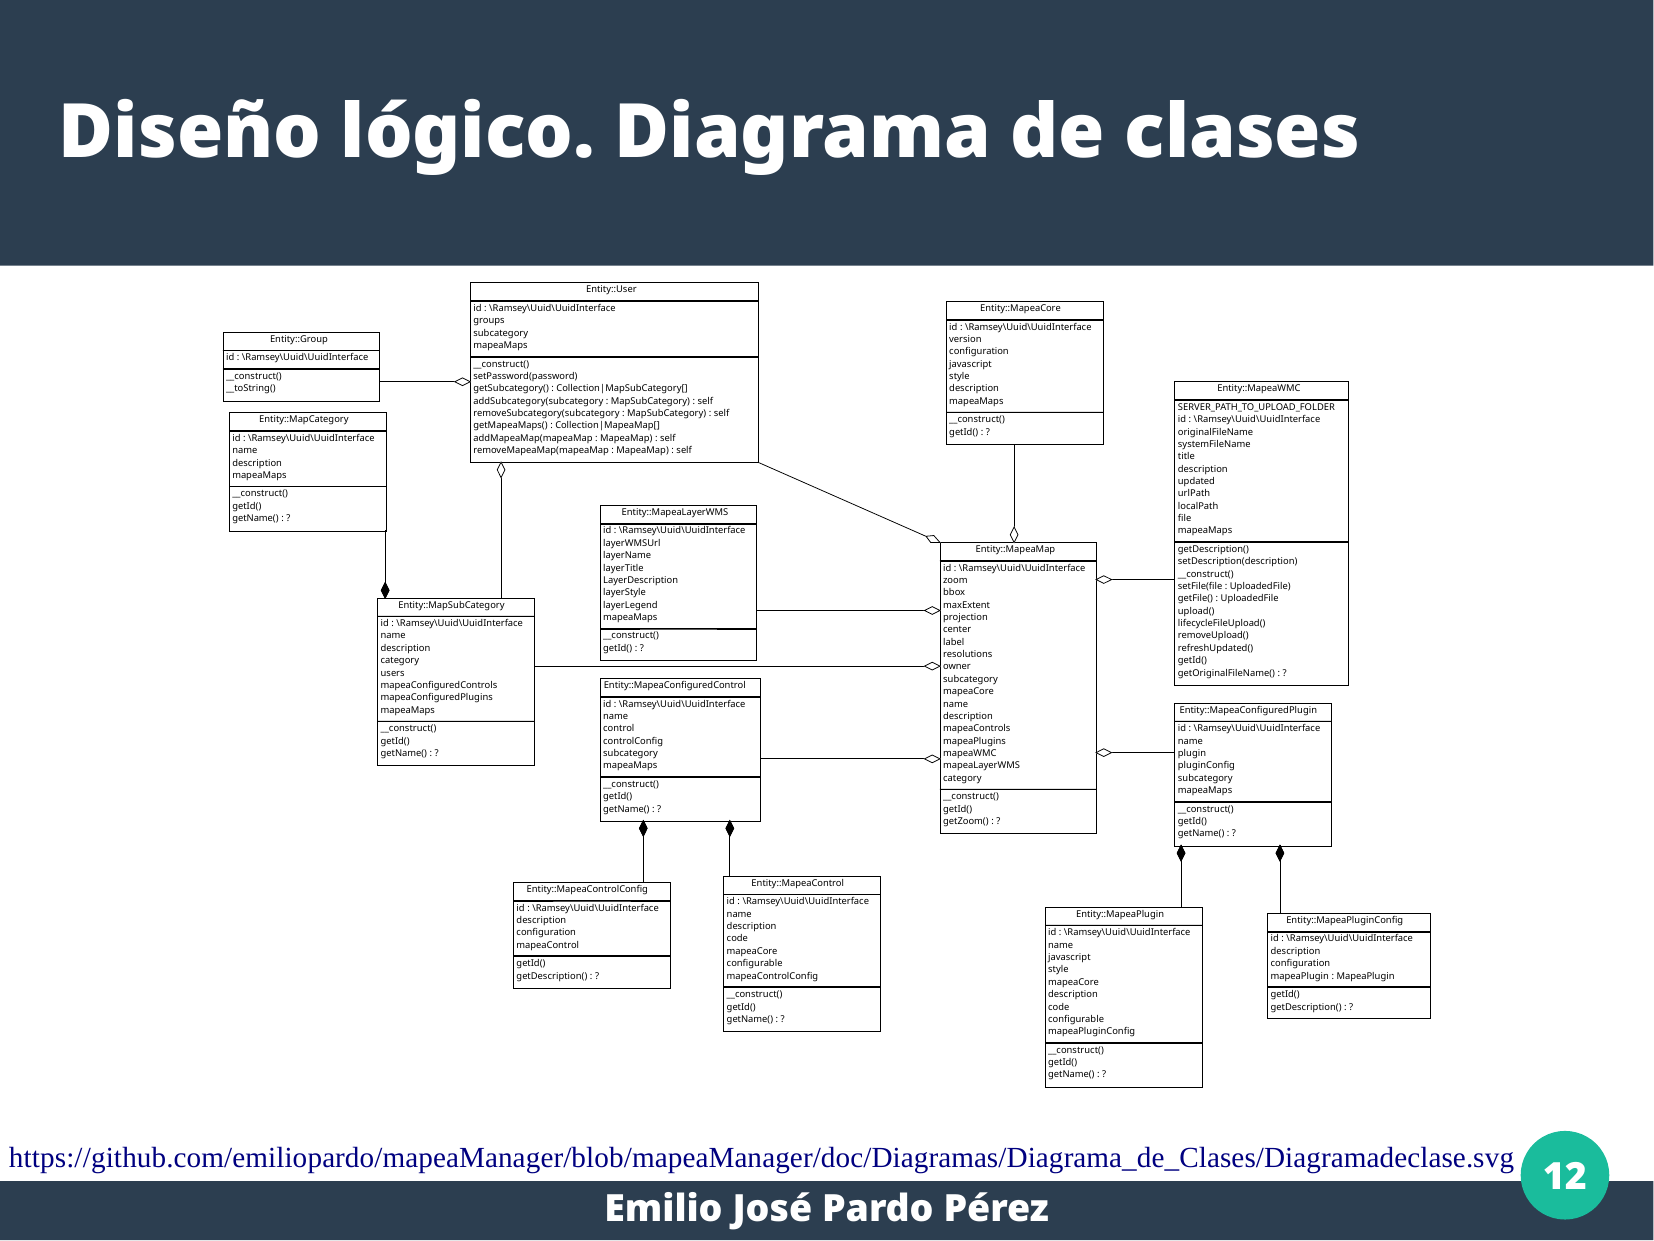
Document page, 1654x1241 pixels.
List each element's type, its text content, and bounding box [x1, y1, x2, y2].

title Diseño lógico. Diagrama de clases [59, 49, 1595, 207]
text_box https://github.com/emiliopardo/mapeaManager/blob/mapeaManager/doc/Diagramas/Diagrama_de_Clases/Diagramadeclase.svg [0, 1133, 1531, 1181]
picture [211, 271, 1442, 1099]
